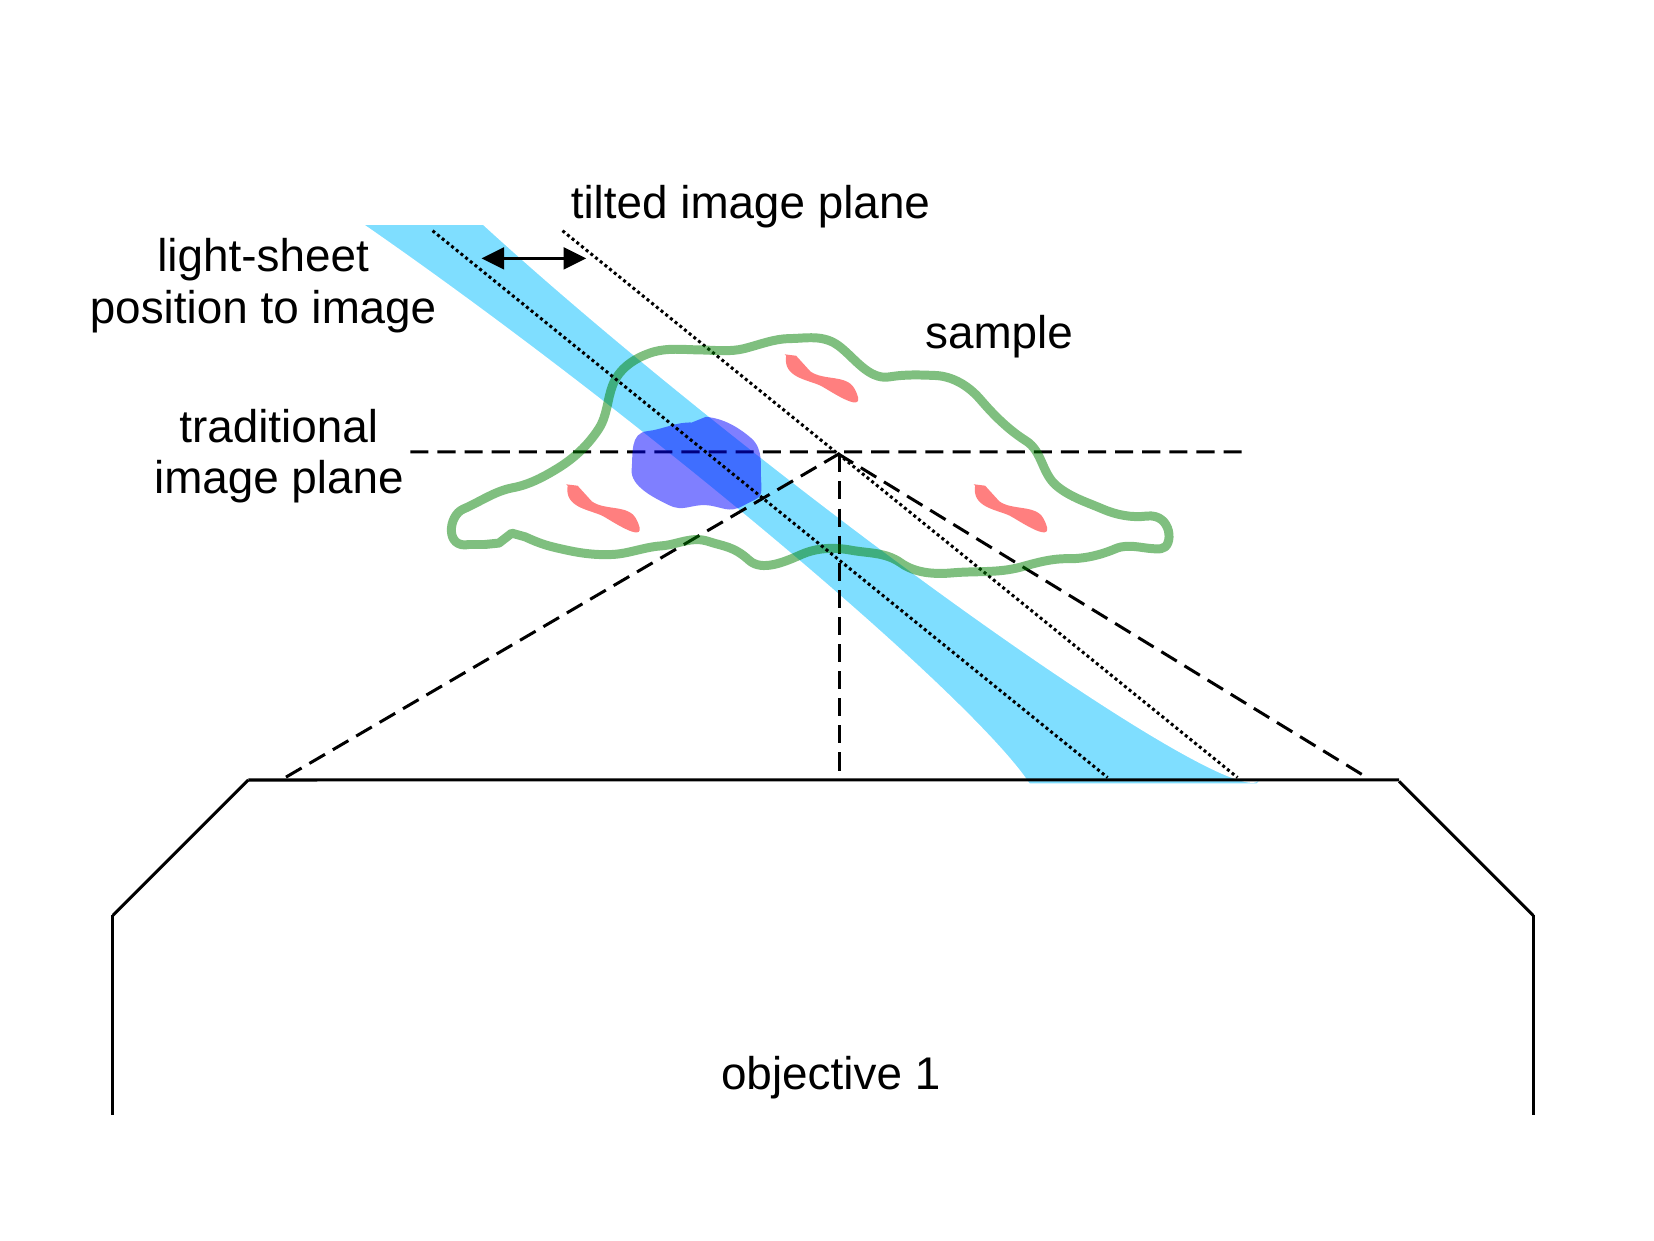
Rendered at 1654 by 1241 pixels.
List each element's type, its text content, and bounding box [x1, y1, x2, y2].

text_box sample [882, 299, 1116, 381]
text_box tilted image plane [522, 169, 980, 249]
text_box light-sheet position to image [74, 222, 453, 378]
text_box traditional image plane [132, 393, 426, 614]
text_box objective 1 [640, 1040, 1021, 1112]
text_box [0, 0, 1654, 1238]
